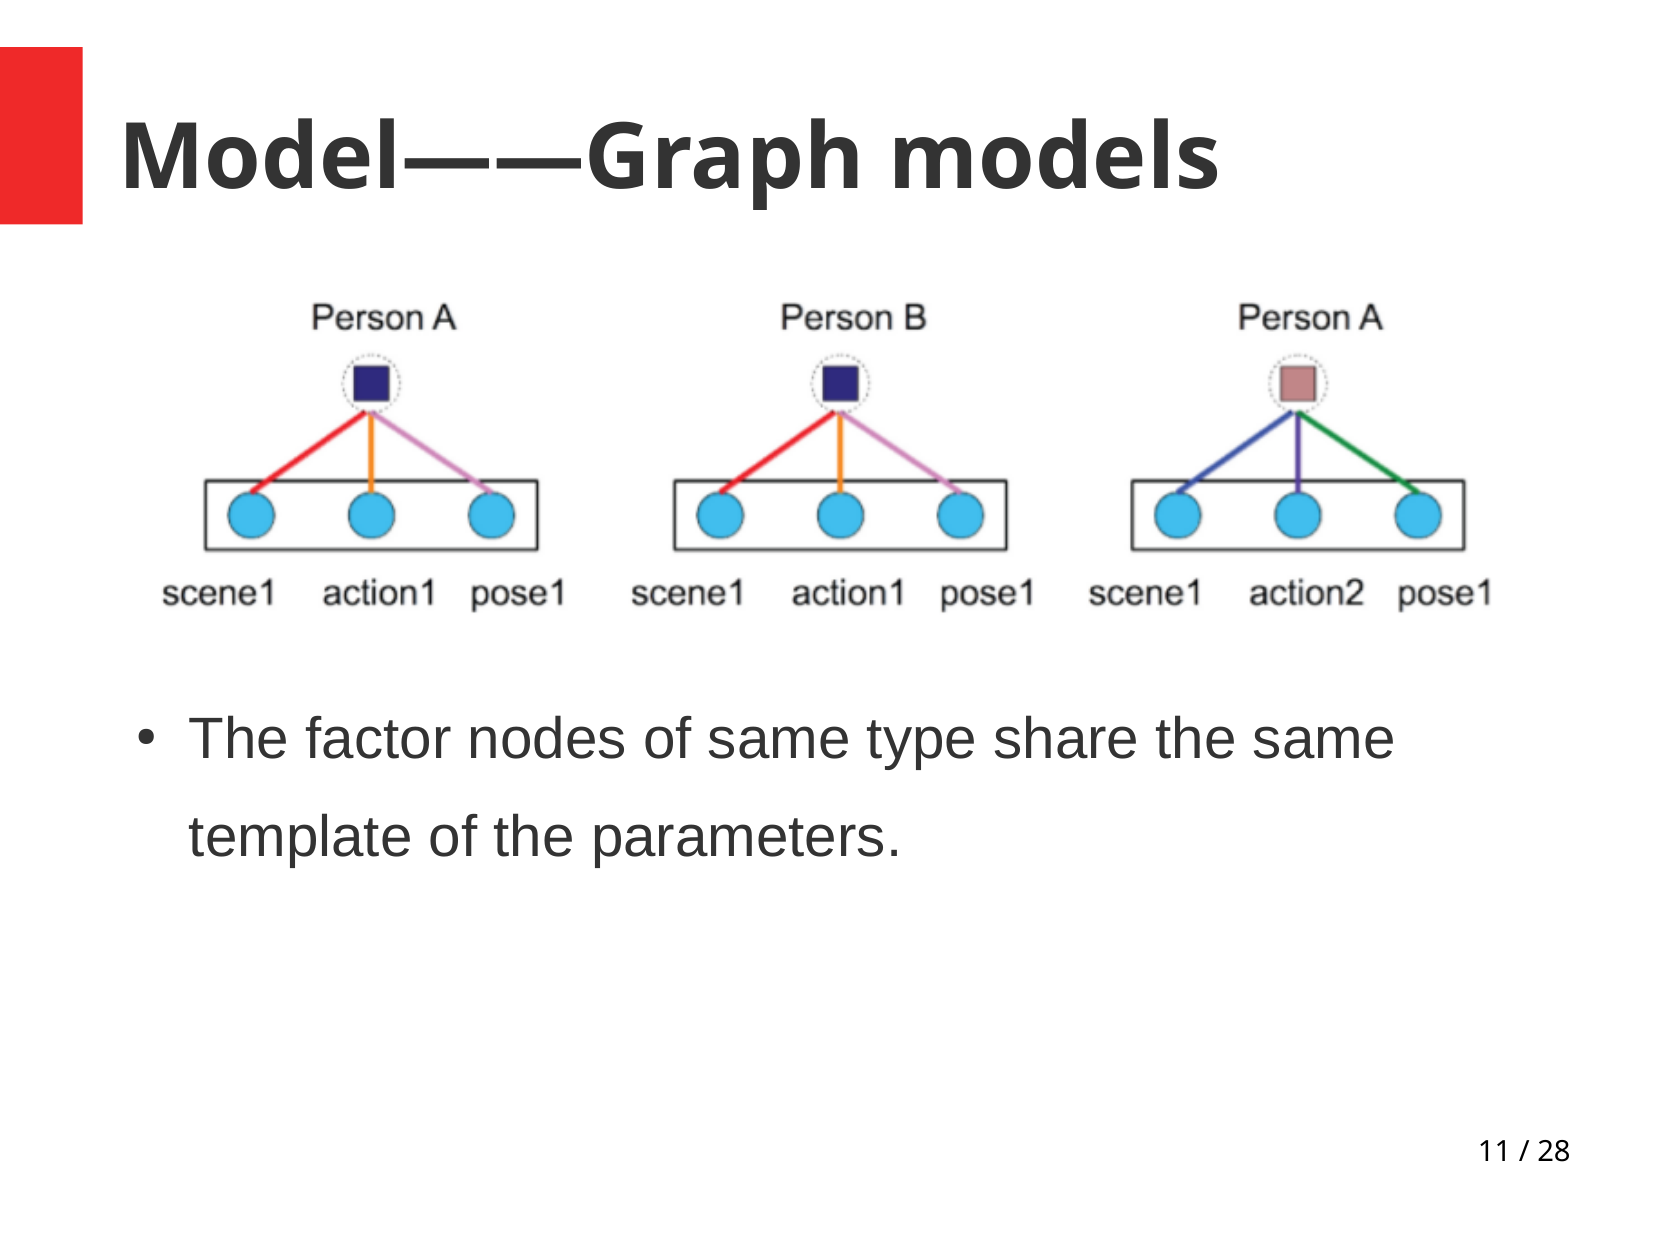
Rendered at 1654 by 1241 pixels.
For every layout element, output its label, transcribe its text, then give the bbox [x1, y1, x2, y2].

title Model——Graph models [118, 49, 1571, 257]
picture [153, 292, 1502, 638]
list The factor nodes of same type share the same template of the parameters. [118, 673, 1536, 1074]
